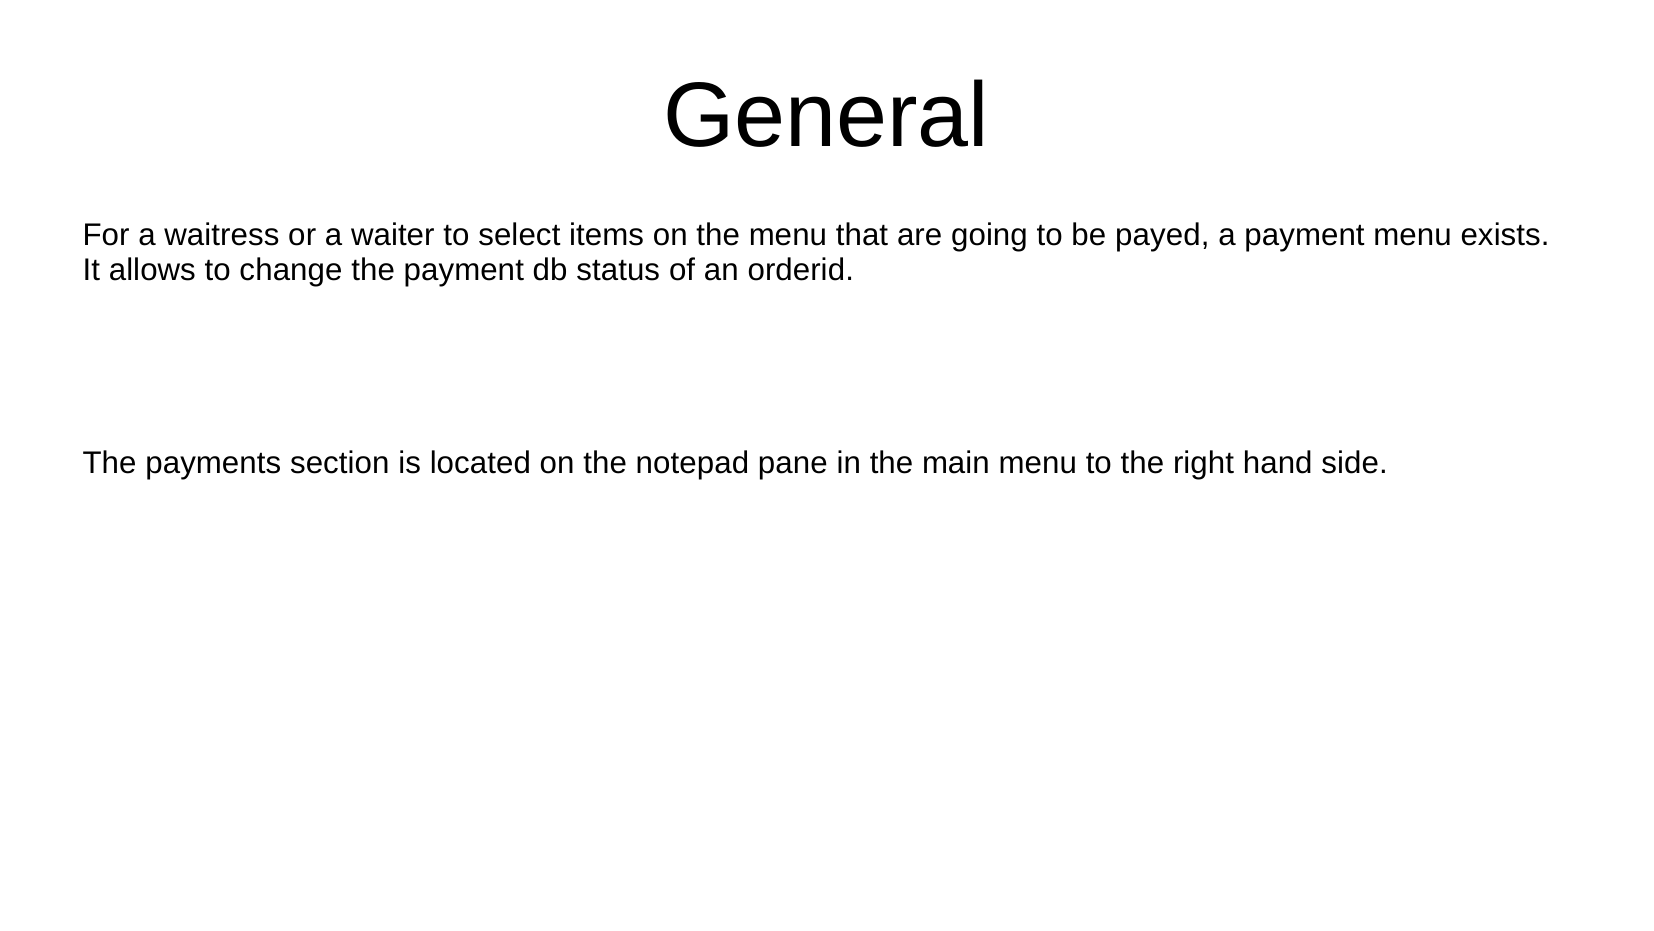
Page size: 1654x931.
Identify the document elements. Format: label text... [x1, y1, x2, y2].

list For a waitress or a waiter to select items on the menu that are going to be payed, a payment menu exists. It allows to change the payment db status of an orderid. The payments section is located on the notepad pane in the main menu to the right hand side. [82, 217, 1571, 758]
title General [82, 37, 1571, 193]
